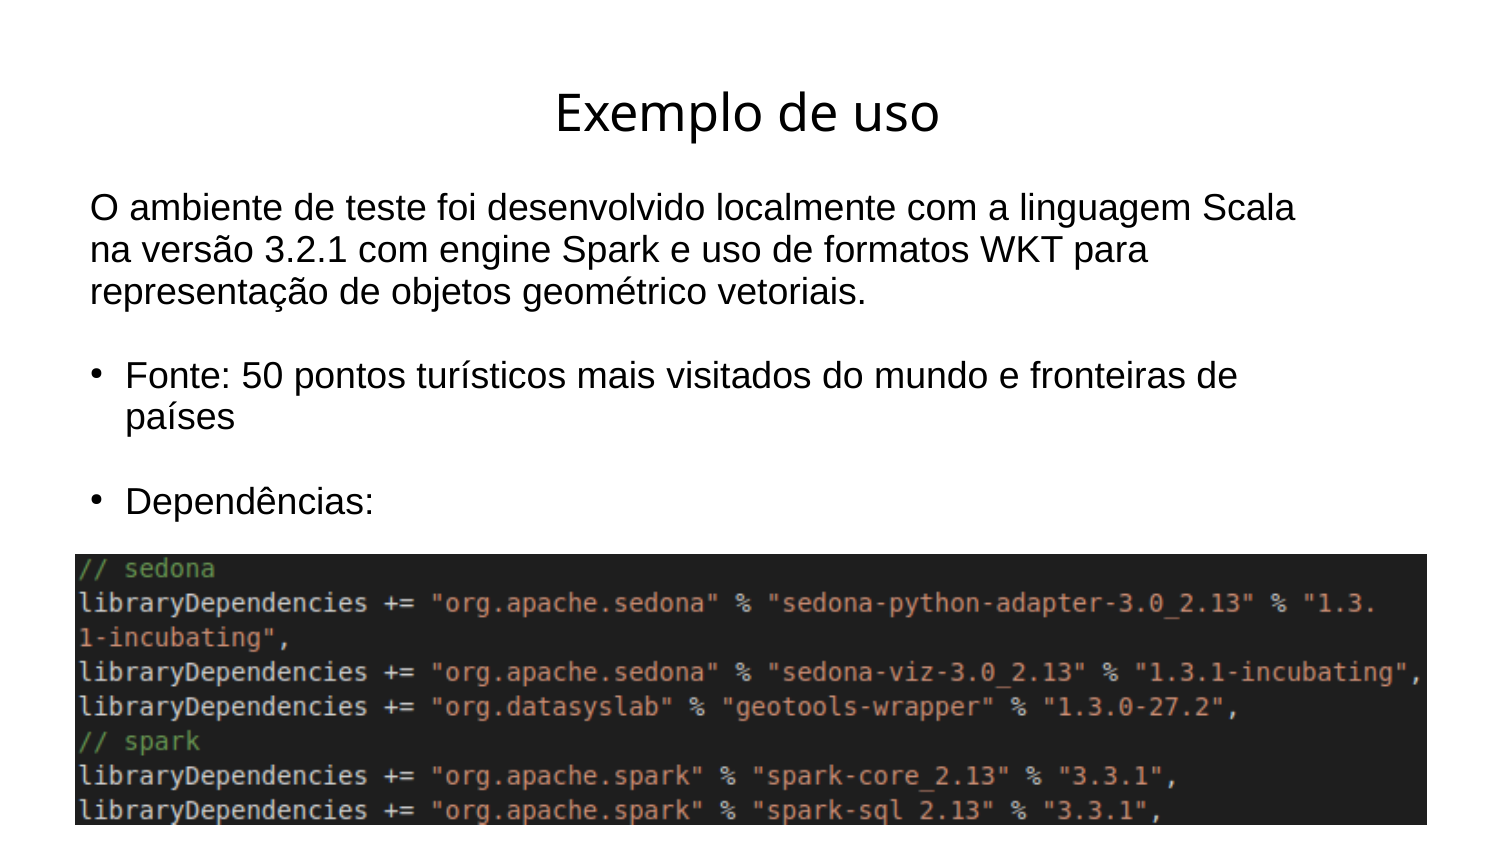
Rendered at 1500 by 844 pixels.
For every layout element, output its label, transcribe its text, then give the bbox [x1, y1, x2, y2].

title Exemplo de uso [75, 71, 1421, 151]
picture [75, 554, 1427, 826]
text_box O ambiente de teste foi desenvolvido localmente com a linguagem Scala na versão 3.2.1 com engine Spark e uso de formatos WKT para representação de objetos geométrico vetoriais. Fonte: 50 pontos turísticos mais visitados do mundo e fronteiras de países Dependências: [75, 178, 1351, 530]
